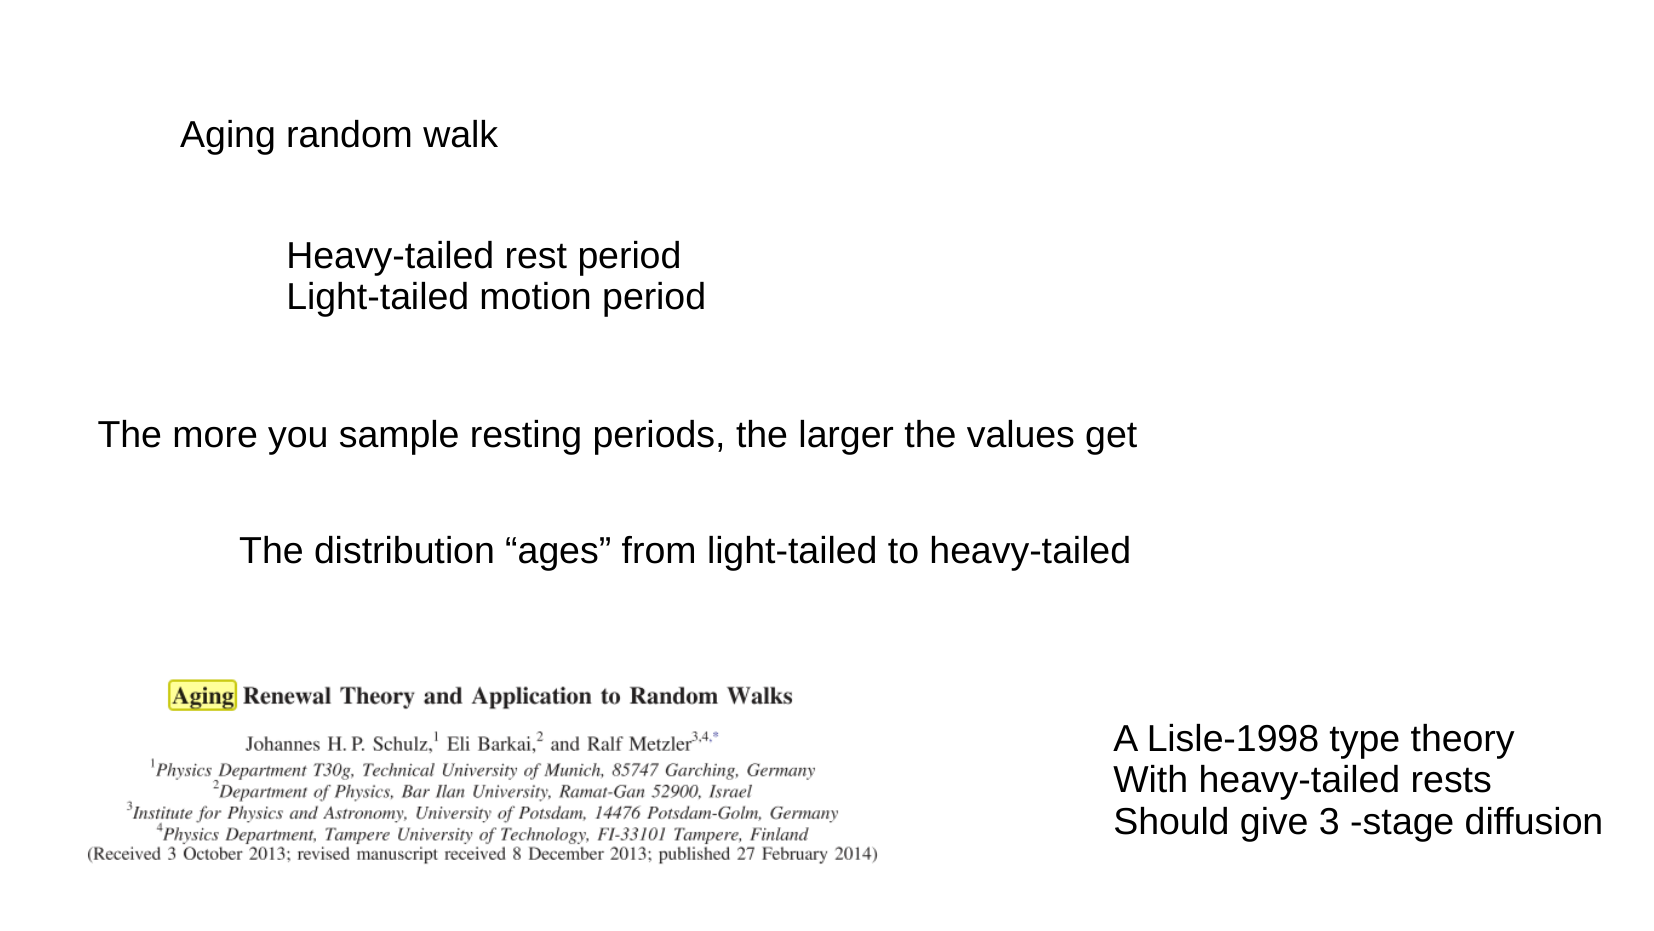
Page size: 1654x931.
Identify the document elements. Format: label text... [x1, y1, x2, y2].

text_box The distribution “ages” from light-tailed to heavy-tailed [224, 521, 1147, 579]
text_box Heavy-tailed rest period Light-tailed motion period [271, 226, 722, 326]
text_box A Lisle-1998 type theory With heavy-tailed rests Should give 3 -stage diffusion [1098, 709, 1619, 851]
text_box The more you sample resting periods, the larger the values get [82, 406, 1153, 463]
picture [70, 673, 910, 875]
text_box Aging random walk [165, 106, 514, 164]
